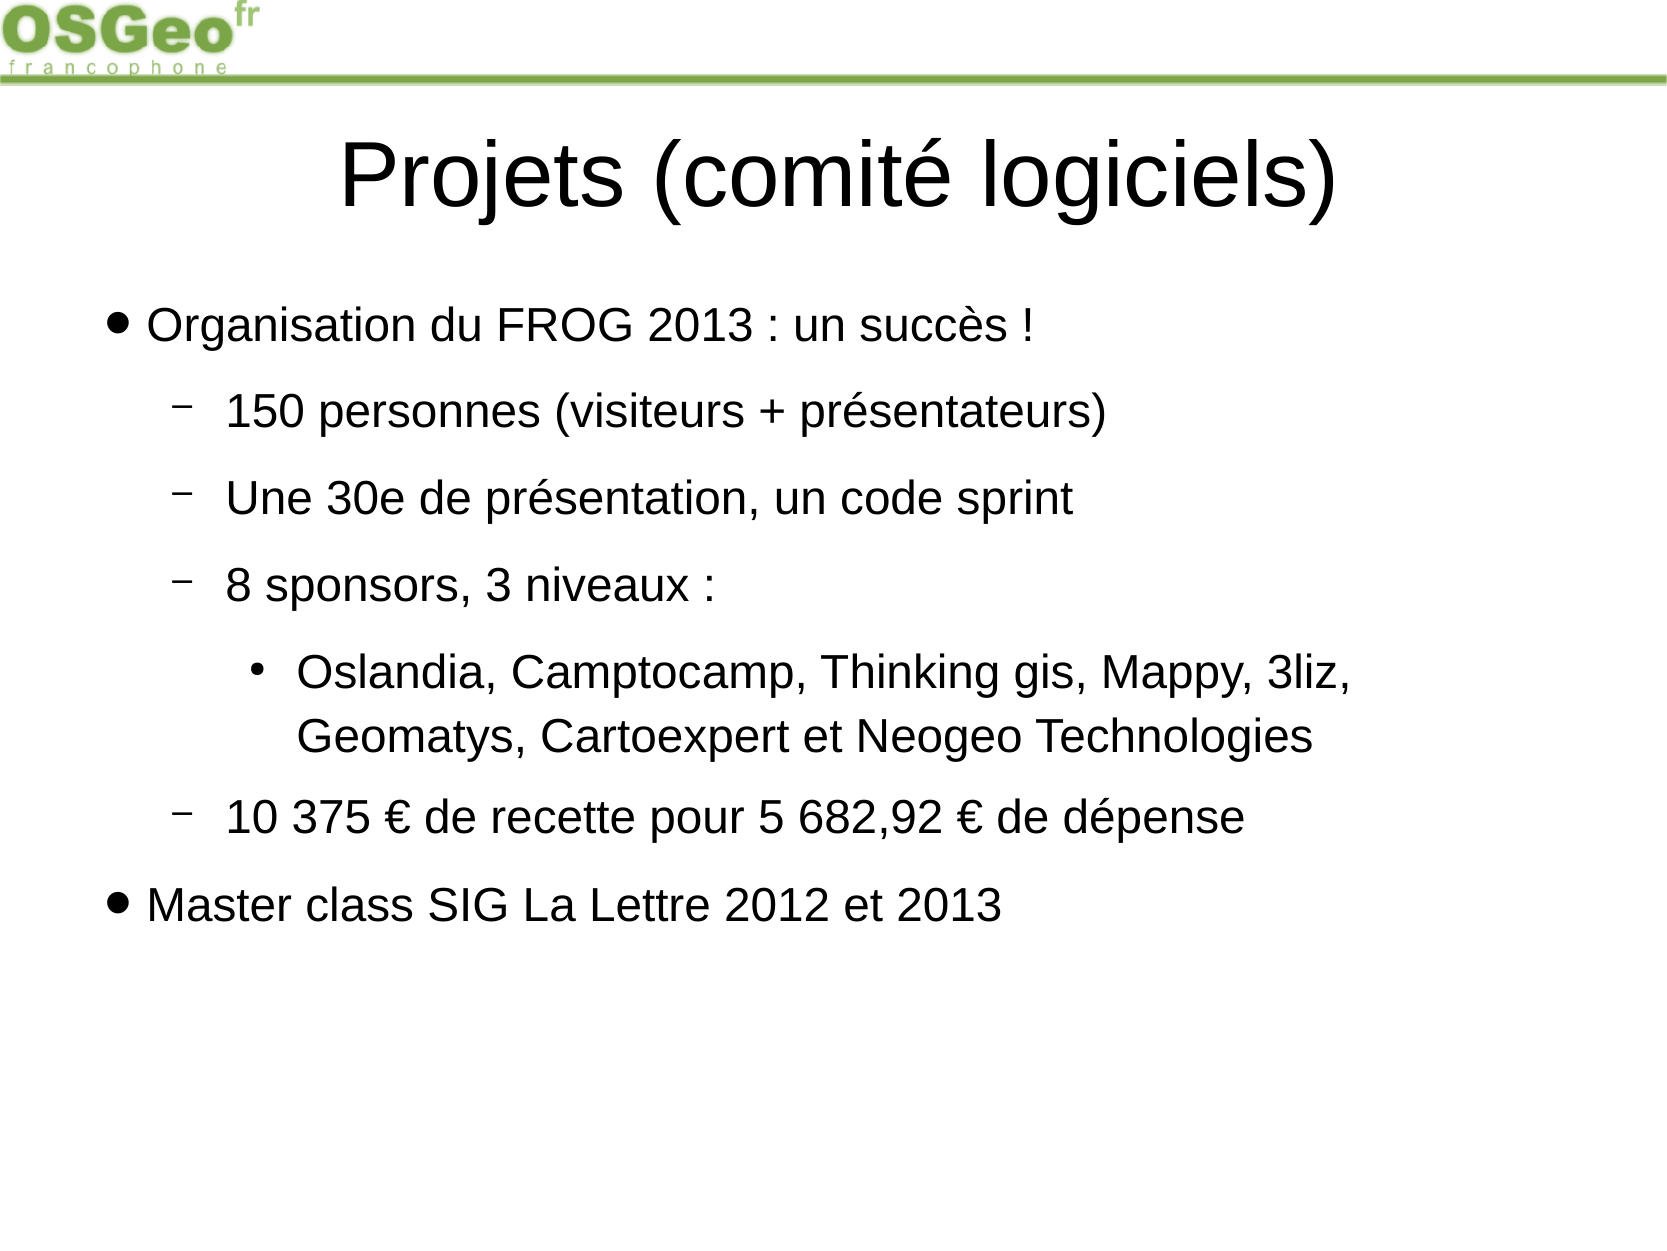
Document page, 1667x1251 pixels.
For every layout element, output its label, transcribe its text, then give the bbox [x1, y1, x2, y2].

title Projets (comité logiciels) [83, 63, 1596, 264]
picture [1596, 74, 1667, 86]
list Organisation du FROG 2013 : un succès ! 150 personnes (visiteurs + présentateurs) Une 30e de présentation, un code sprint 8 sponsors, 3 niveaux : Oslandia, Camptocamp, Thinking gis, Mappy, 3liz, Geomatys, Cartoexpert et Neogeo Technologies 10 375 € de recette pour 5 682,92 € de dépense Master class SIG La Lettre 2012 et 2013 [77, 280, 1590, 1162]
picture [0, 0, 260, 86]
